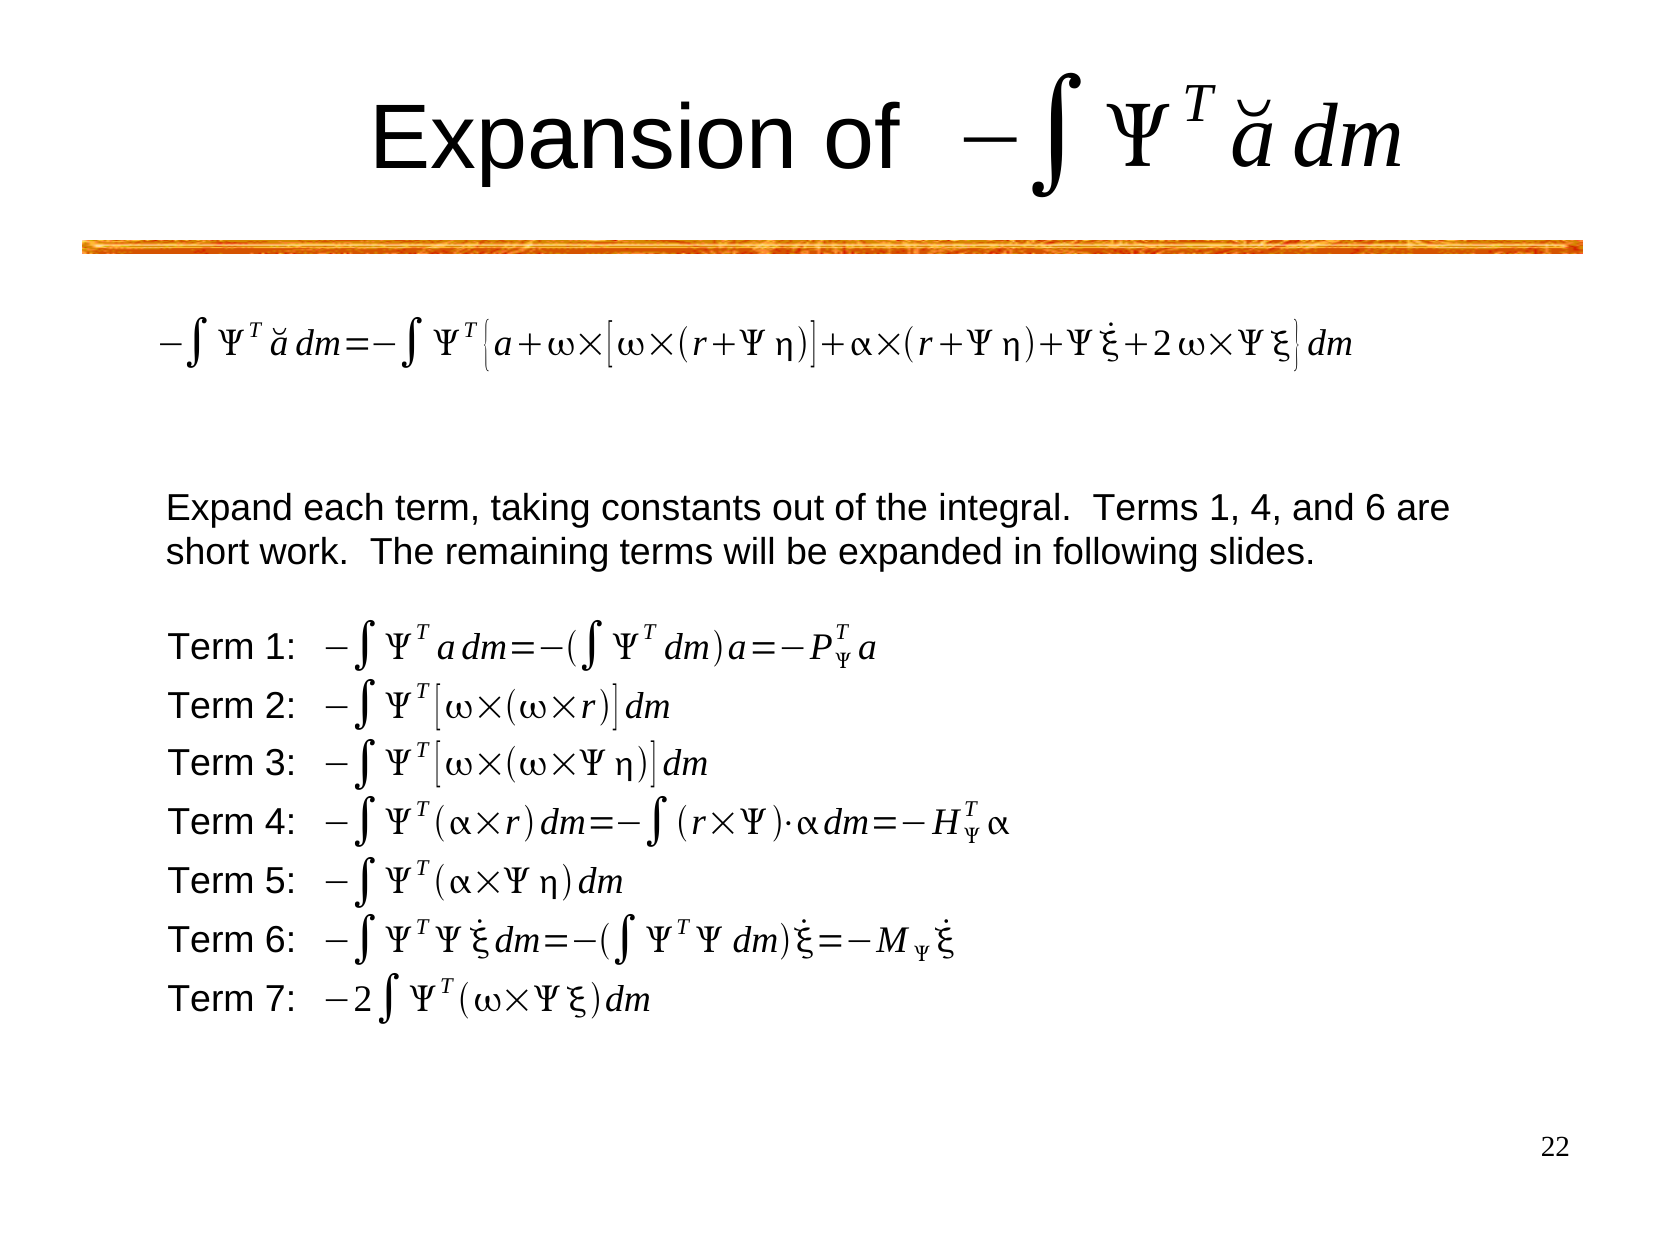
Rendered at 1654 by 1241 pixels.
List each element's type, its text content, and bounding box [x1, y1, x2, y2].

title Expansion of [82, 56, 1571, 218]
chart [150, 315, 1359, 373]
chart [159, 487, 1453, 1028]
picture [82, 240, 1583, 254]
chart [948, 66, 1411, 205]
